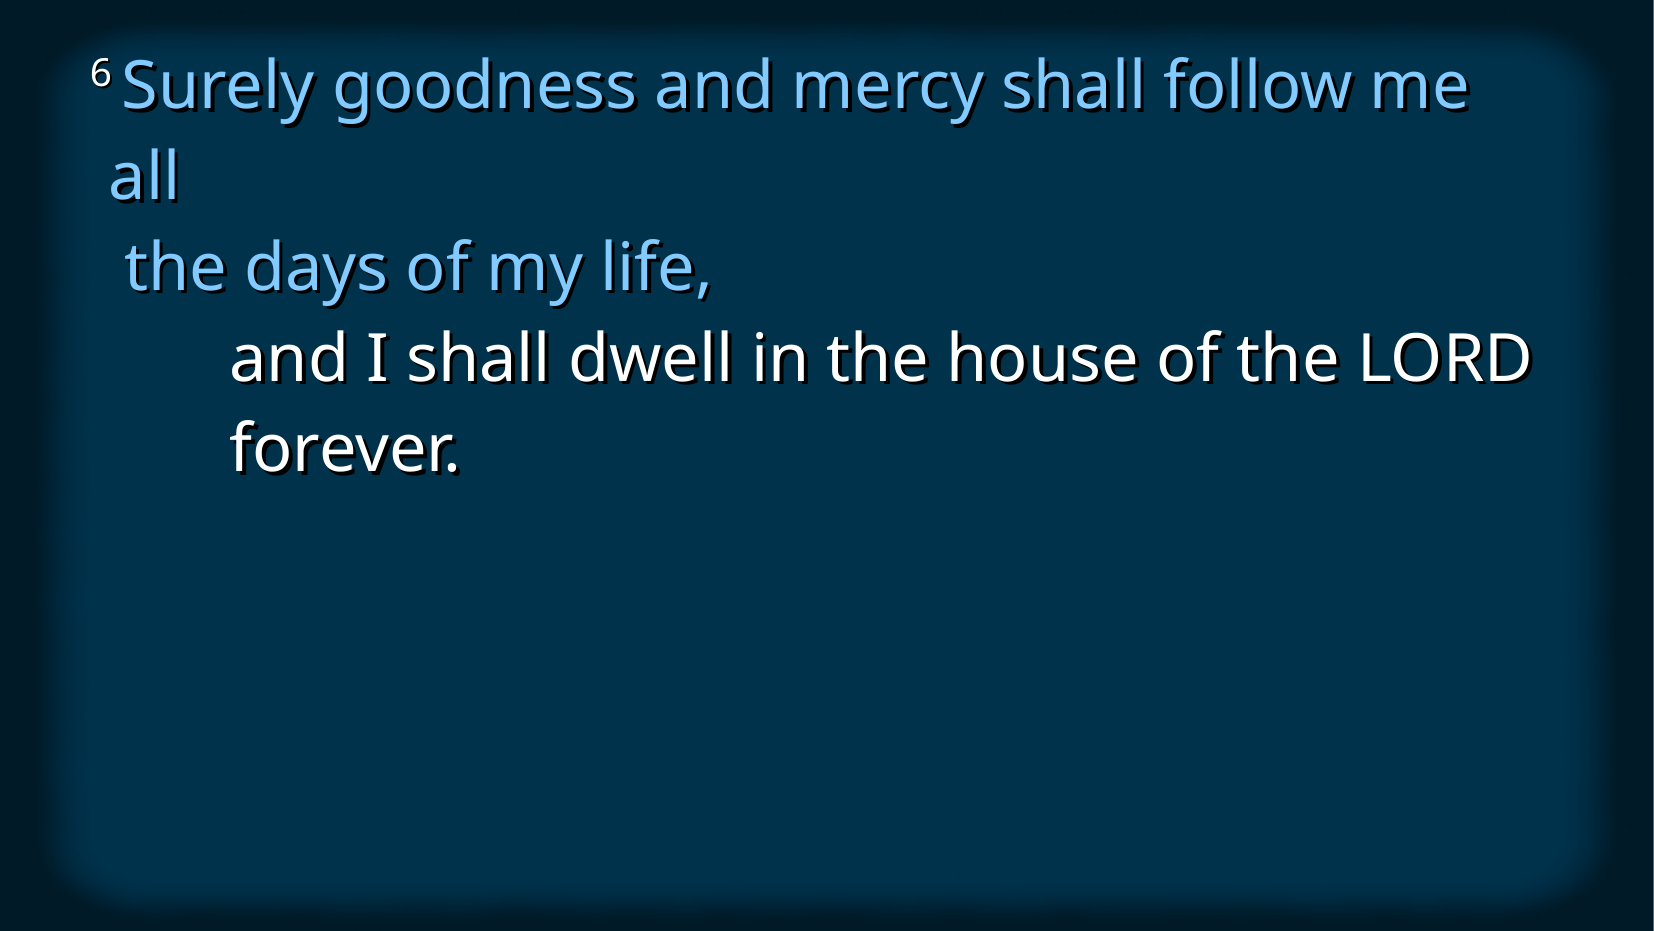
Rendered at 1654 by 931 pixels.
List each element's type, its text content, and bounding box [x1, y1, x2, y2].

text_box 6 Surely goodness and mercy shall follow me all the days of my life, and I shall dwell in the house of the LORD forever. [75, 30, 1576, 478]
picture [0, 0, 1654, 931]
